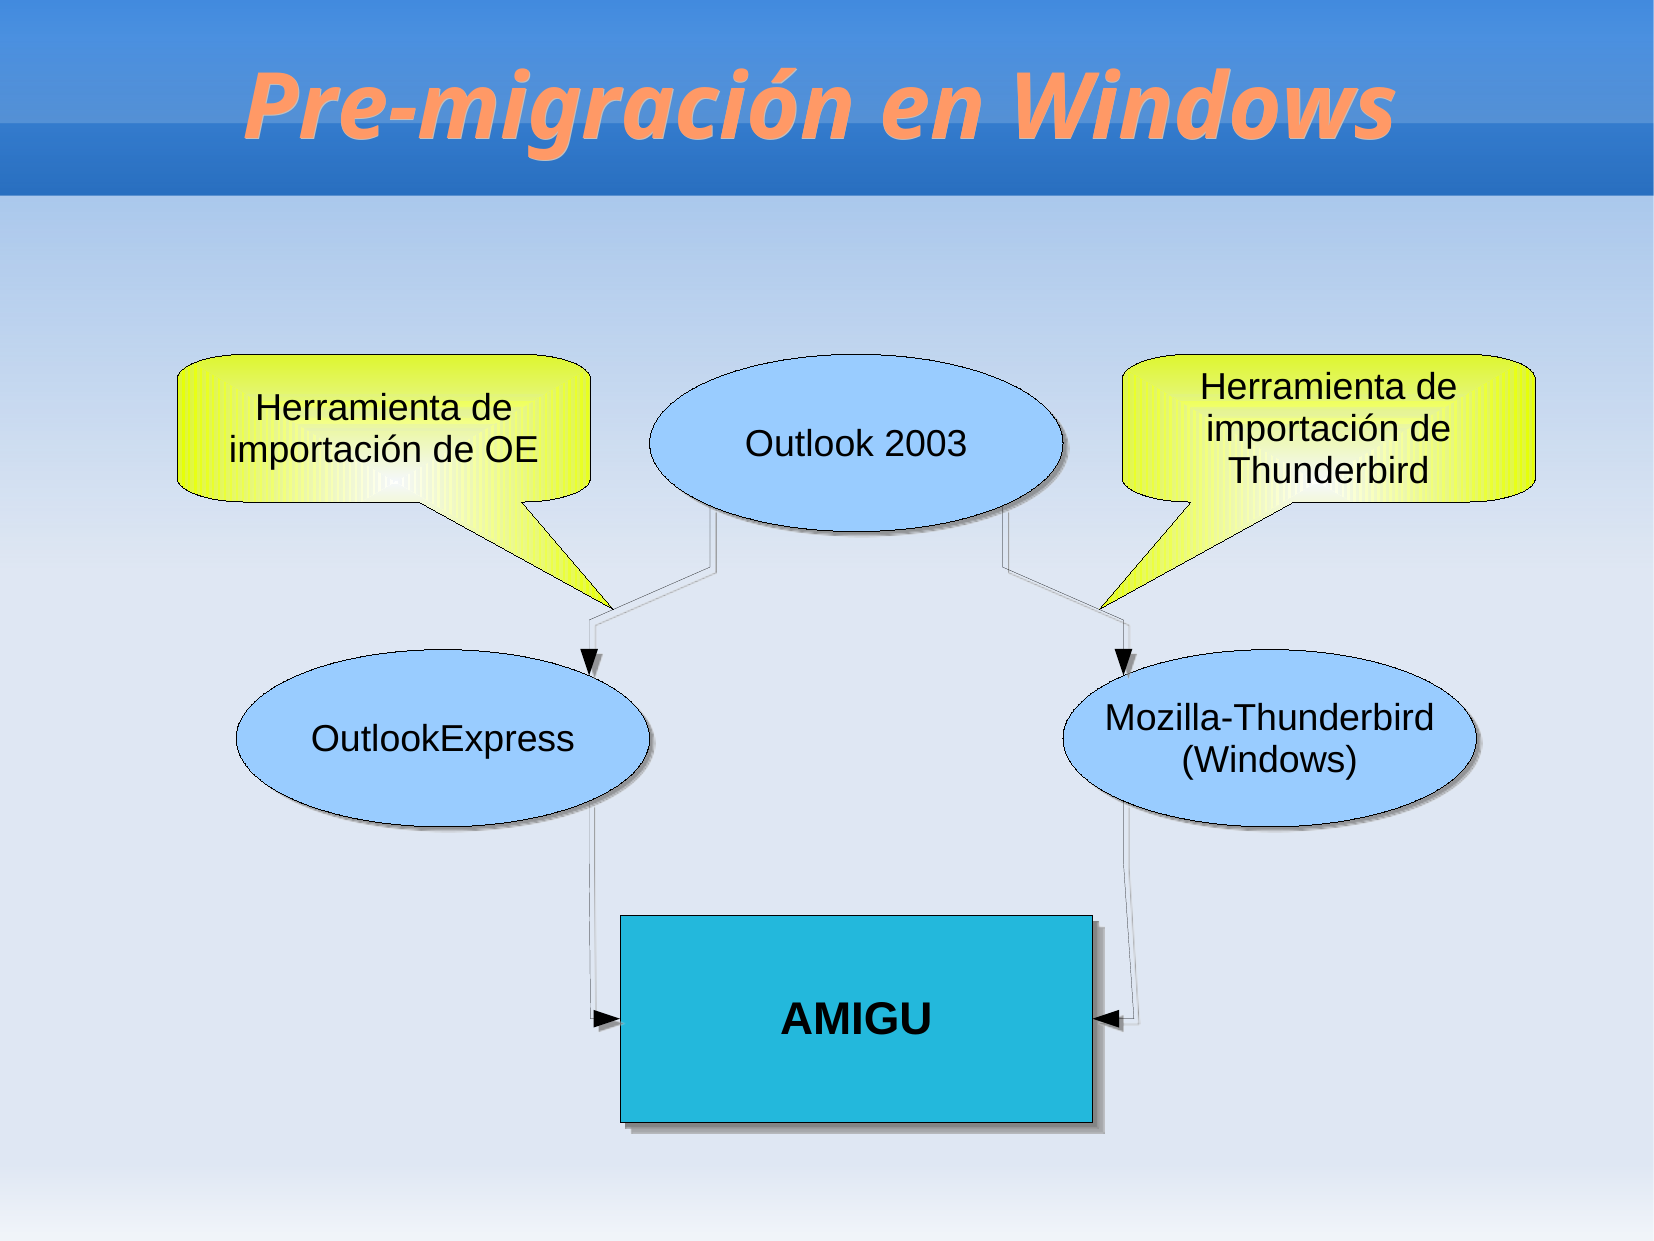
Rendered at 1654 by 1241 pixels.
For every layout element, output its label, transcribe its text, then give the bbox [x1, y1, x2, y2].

title Pre-migración en Windows [76, 0, 1565, 208]
subtitle [82, 297, 1571, 1102]
picture [0, 0, 1654, 1241]
text_box AMIGU [620, 915, 1093, 1123]
subtitle [590, 507, 1127, 1018]
text_box Herramienta de importación de Thunderbird [1122, 354, 1536, 594]
text_box Herramienta de importación de OE [177, 354, 591, 581]
text_box Outlook 2003 [649, 354, 1064, 532]
text_box Mozilla-Thunderbird (Windows) [1062, 649, 1477, 827]
text_box OutlookExpress [236, 649, 650, 827]
